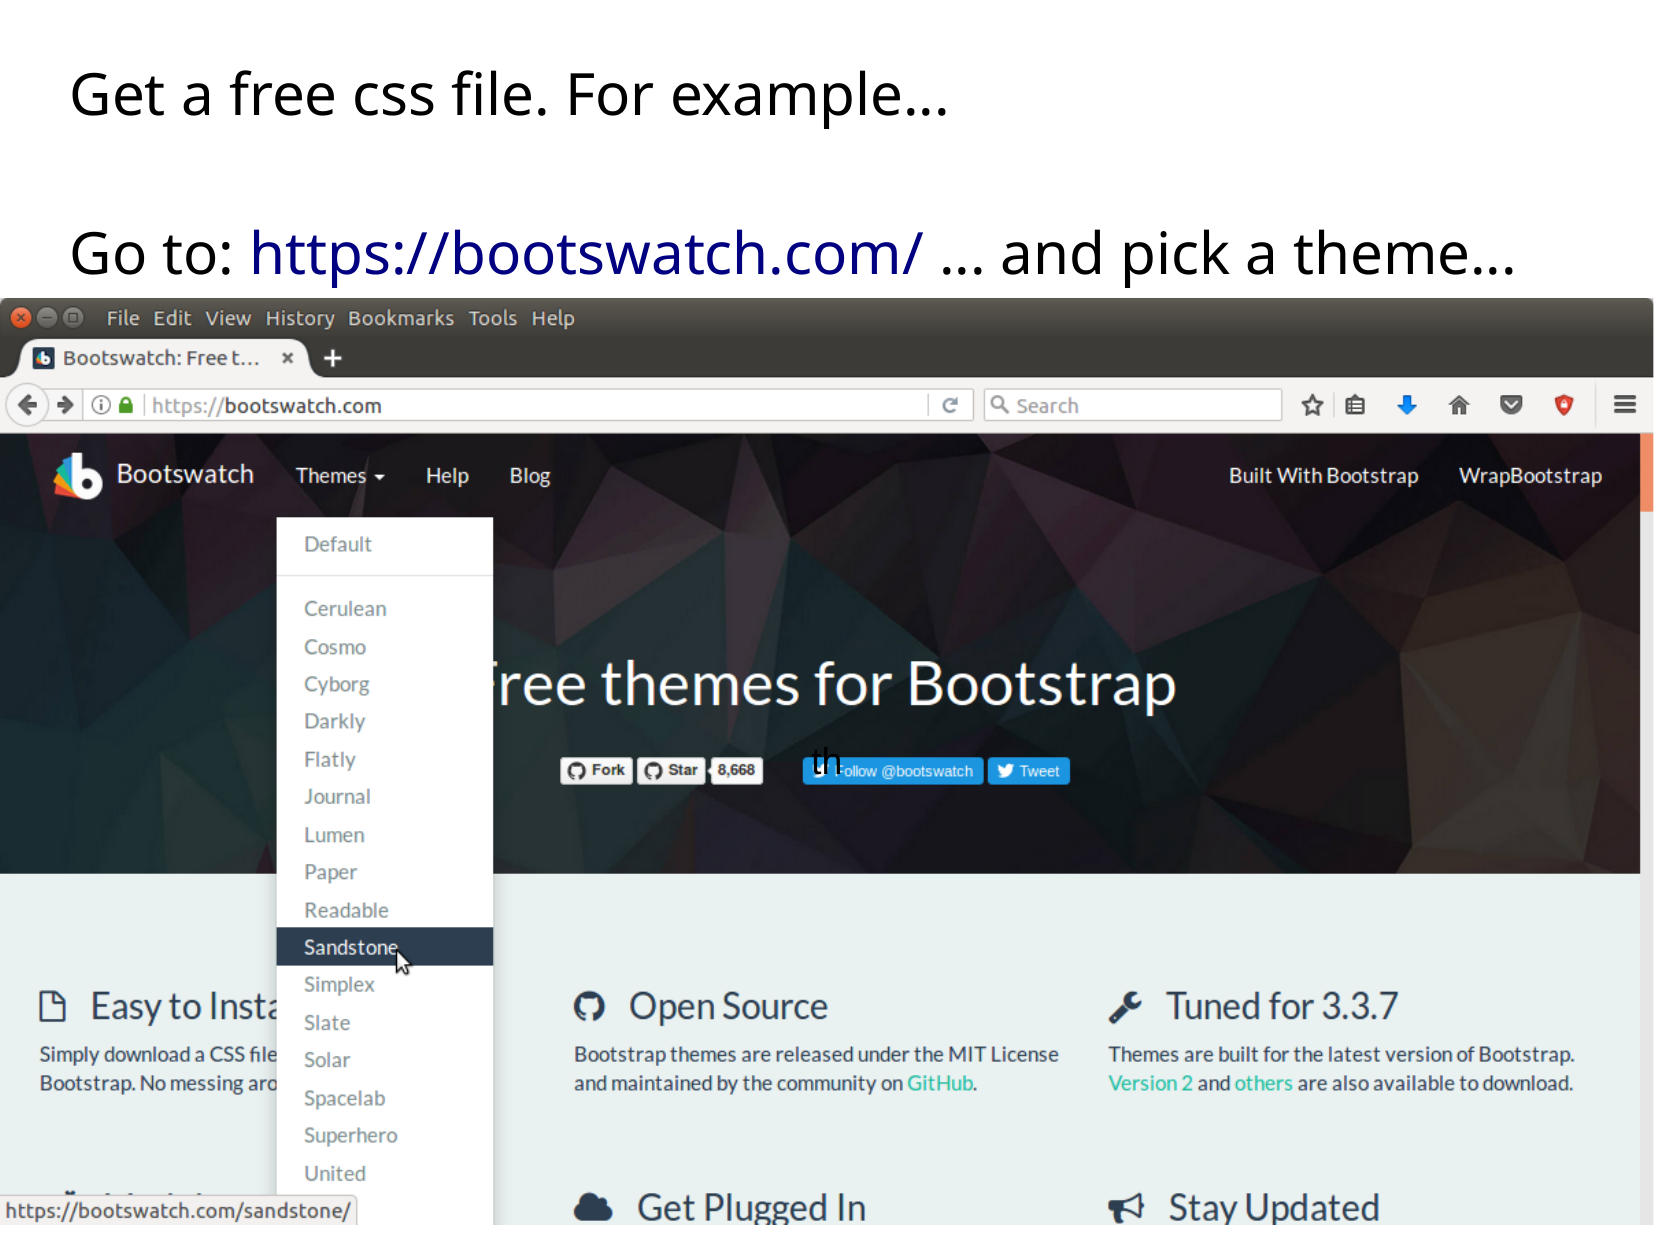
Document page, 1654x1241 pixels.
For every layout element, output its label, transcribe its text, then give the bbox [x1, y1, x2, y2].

picture [0, 298, 1654, 1225]
text_box Get a free css file. For example... Go to: https://bootswatch.com/ ... and pick a theme... [69, 75, 1558, 269]
